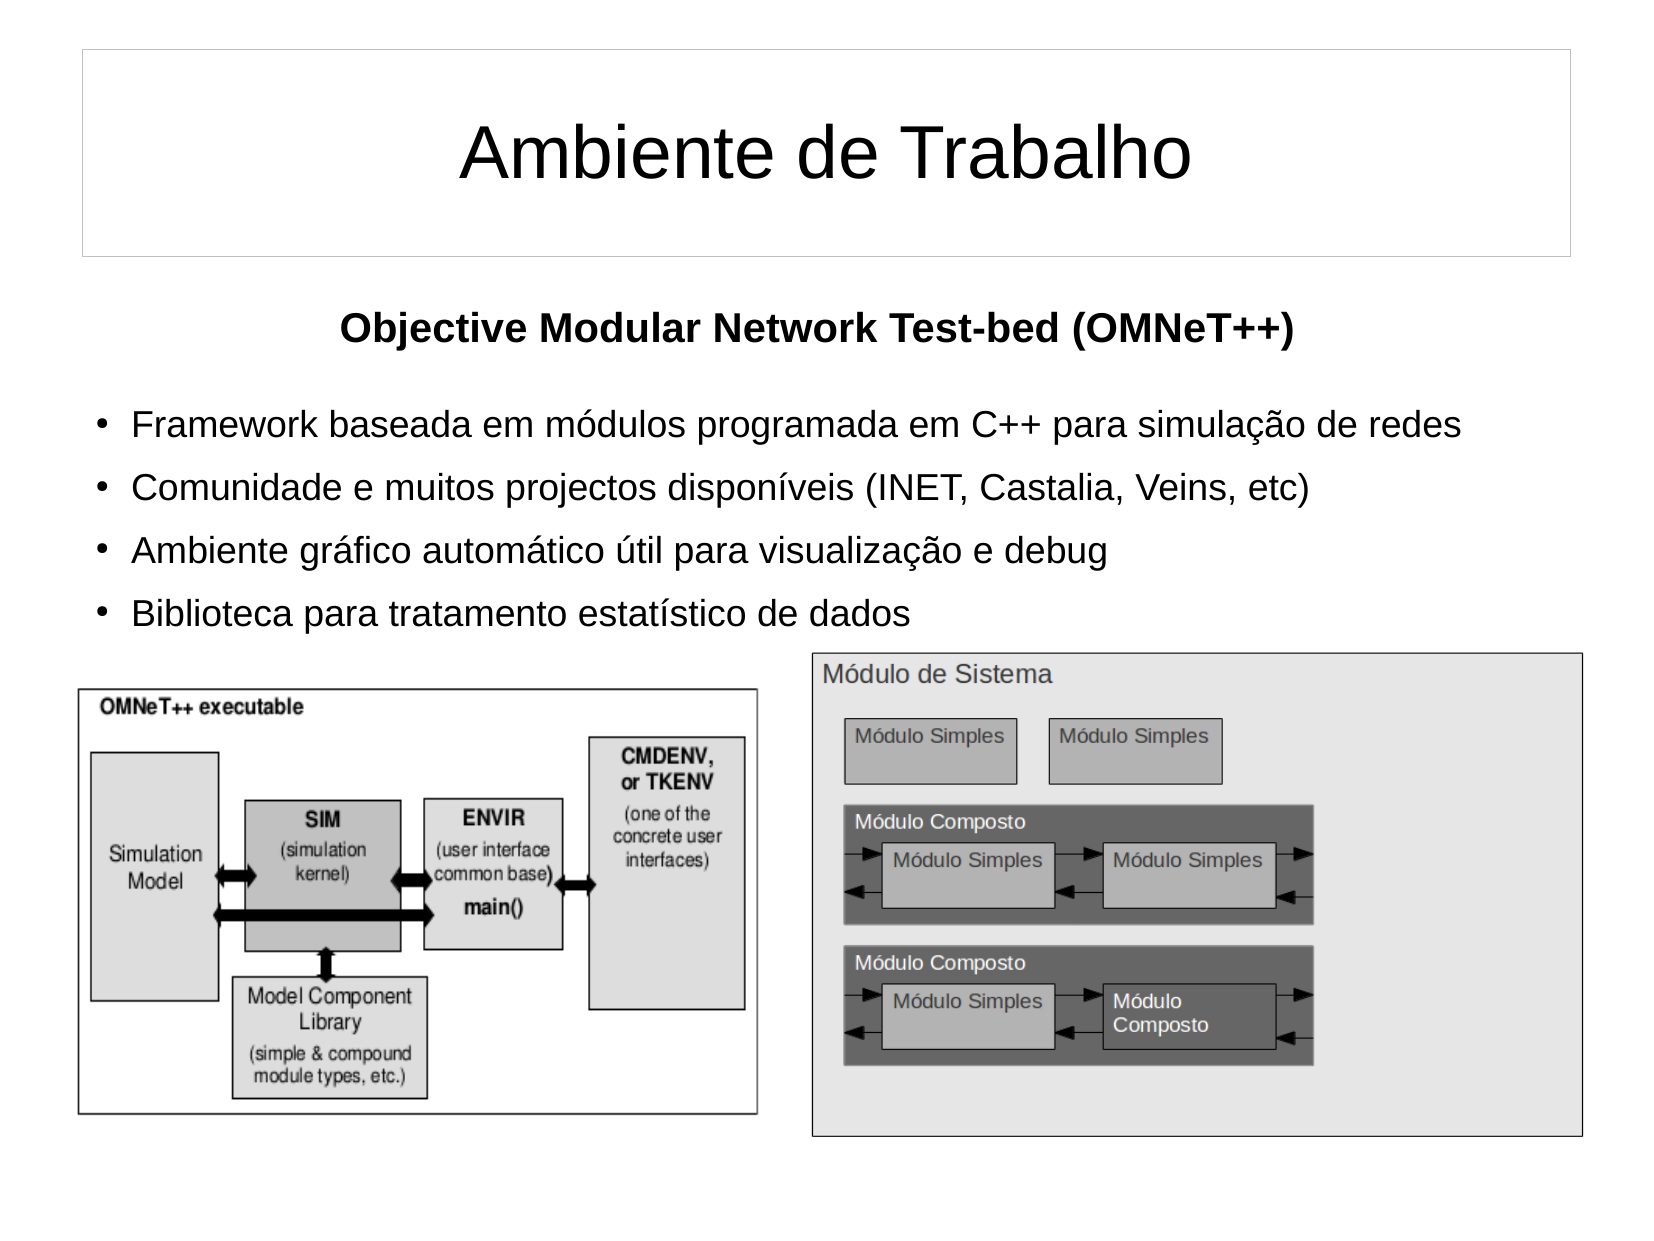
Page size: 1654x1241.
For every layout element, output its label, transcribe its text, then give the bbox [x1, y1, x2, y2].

picture [64, 675, 777, 1134]
text_box Framework baseada em módulos programada em C++ para simulação de redes Comunidade e muitos projectos disponíveis (INET, Castalia, Veins, etc) Ambiente gráfico automático útil para visualização e debug Biblioteca para tratamento estatístico de dados [80, 375, 1576, 648]
picture [803, 647, 1591, 1146]
text_box Objective Modular Network Test-bed (OMNeT++) [315, 297, 1321, 359]
title Ambiente de Trabalho [82, 49, 1571, 257]
